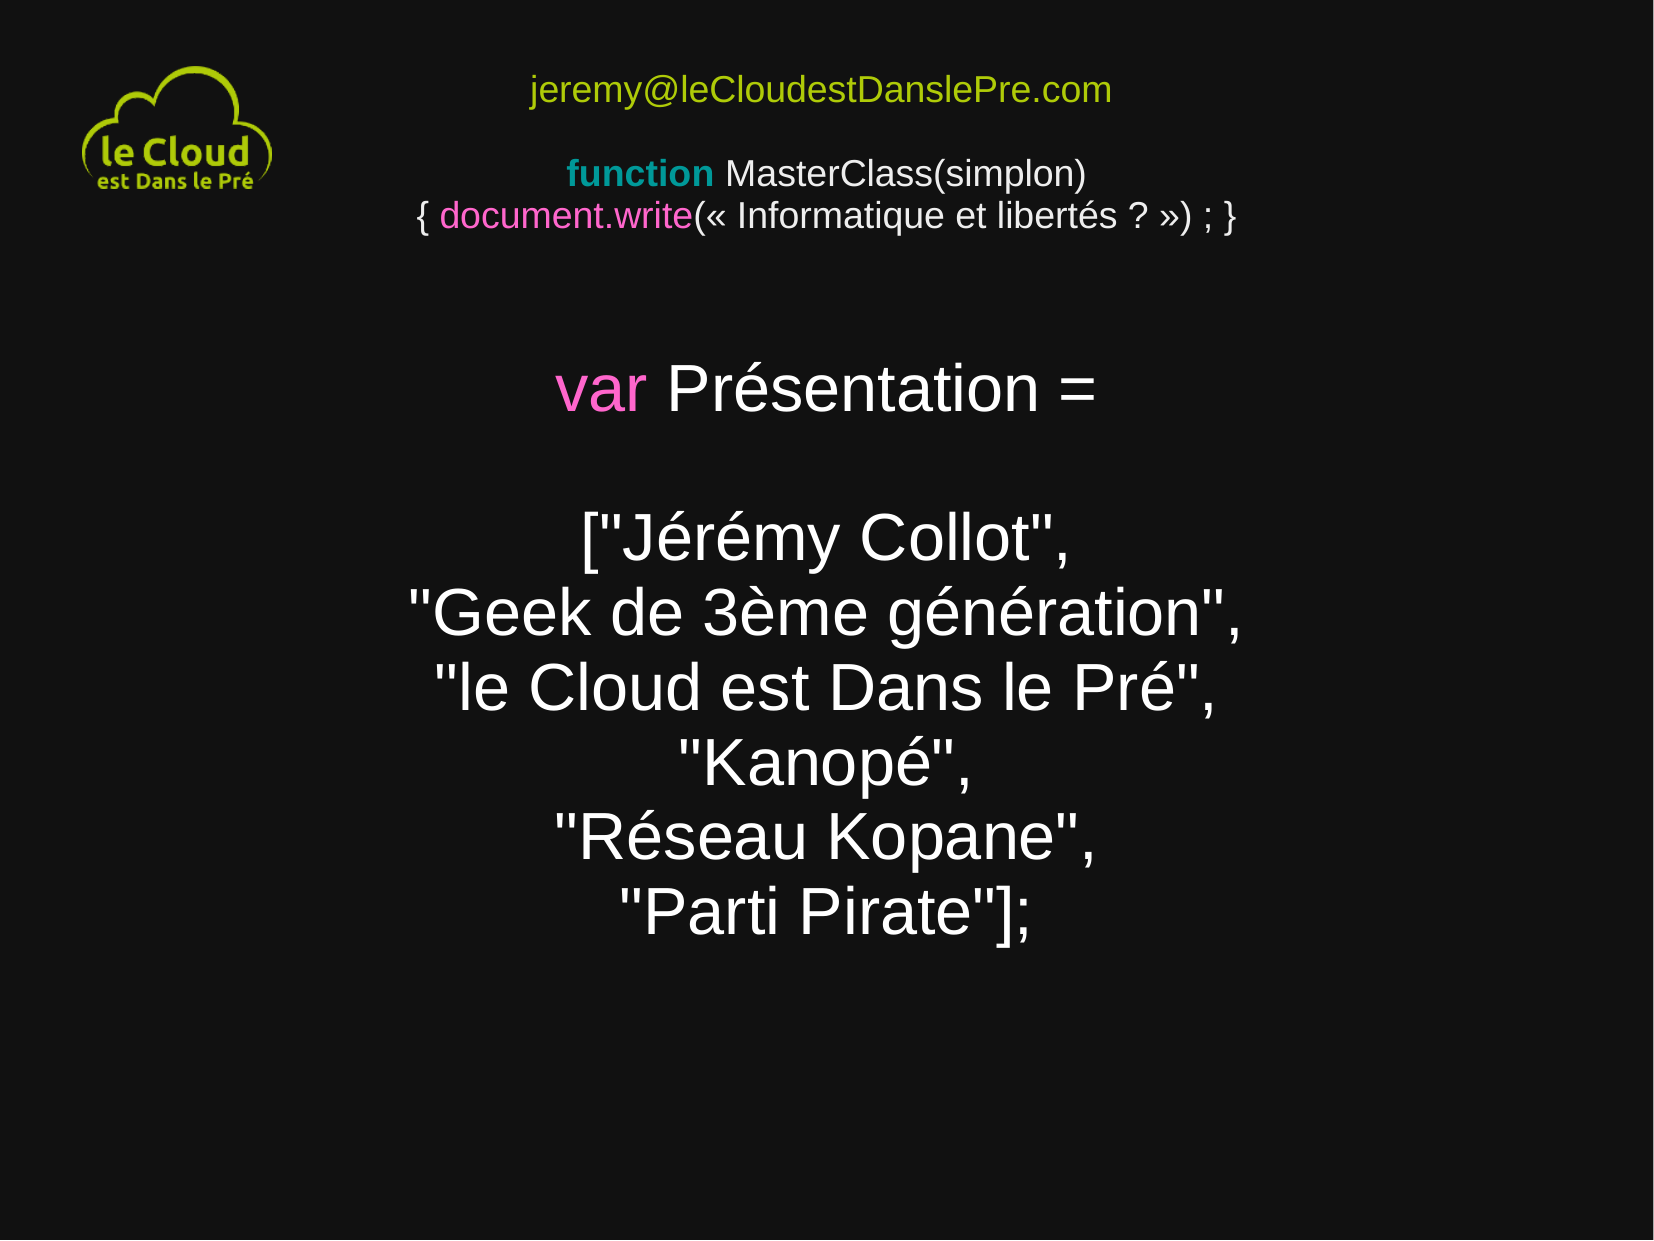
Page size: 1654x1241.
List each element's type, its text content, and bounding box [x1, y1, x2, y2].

title jeremy@leCloudestDanslePre.com function MasterClass(simplon) { document.write(« Informatique et libertés ? ») ; } [82, 47, 1571, 258]
picture [82, 66, 272, 189]
subtitle var Présentation = ["Jérémy Collot", "Geek de 3ème génération", "le Cloud est Dans le Pré", "Kanopé", "Réseau Kopane", "Parti Pirate"]; [82, 350, 1571, 949]
